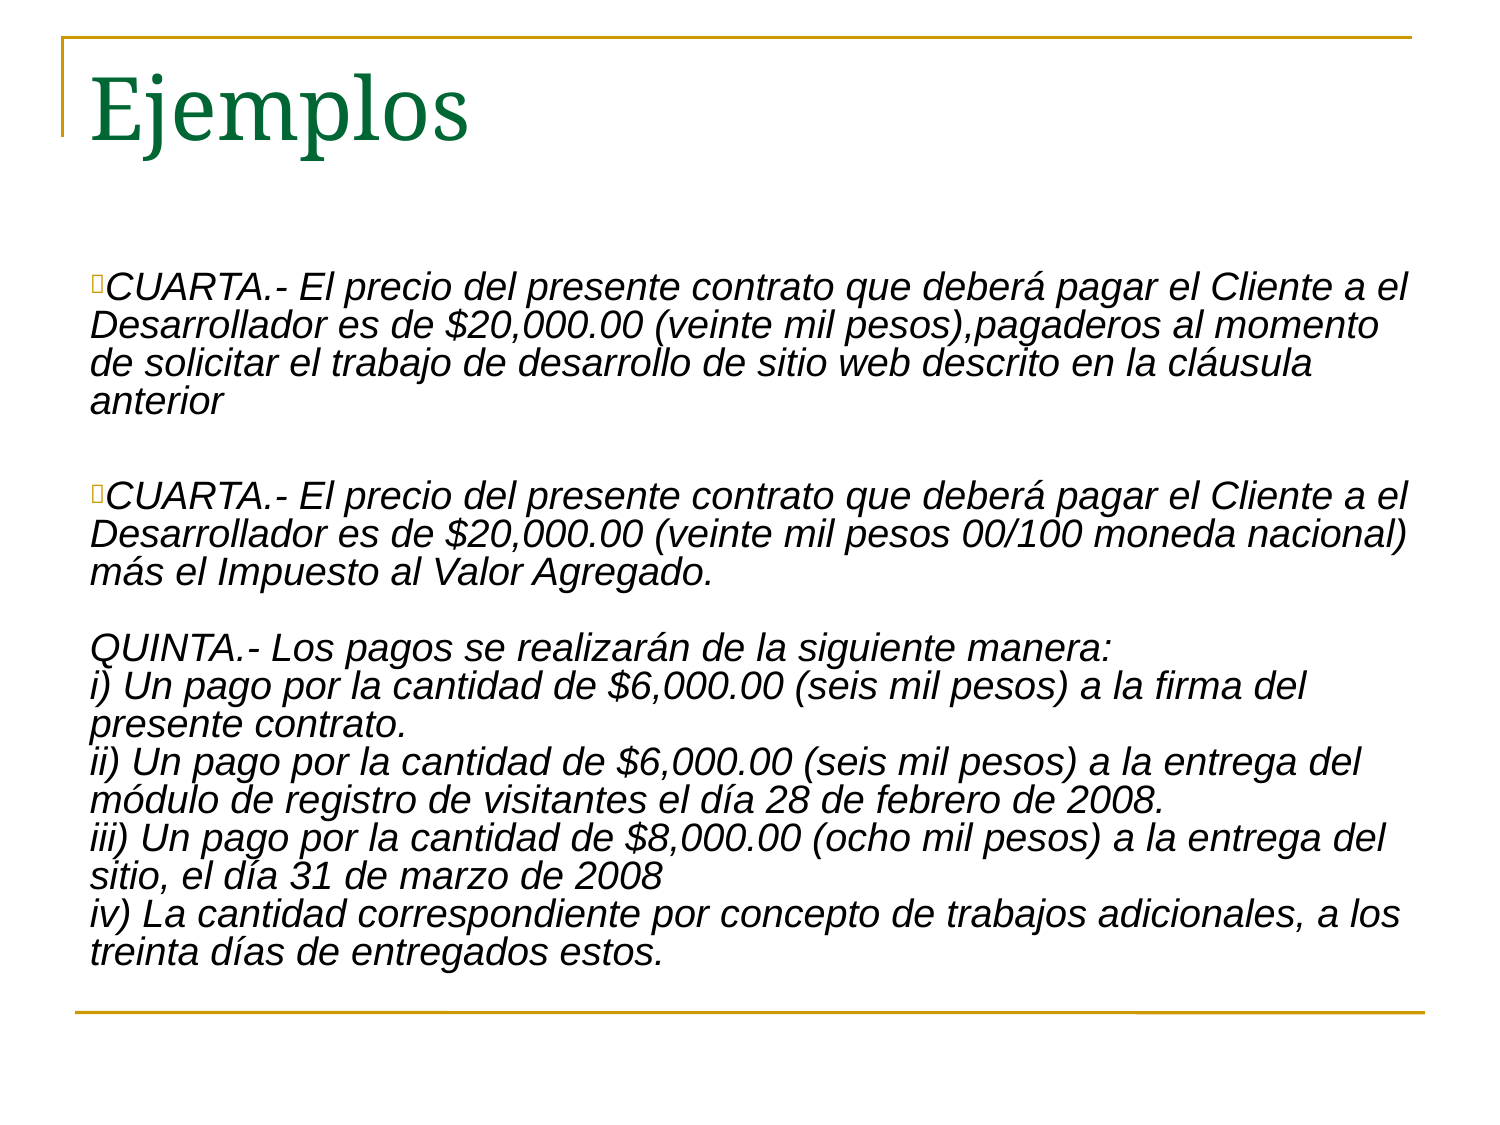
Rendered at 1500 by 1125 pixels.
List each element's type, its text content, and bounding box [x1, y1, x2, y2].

title Ejemplos [75, 45, 1425, 233]
list CUARTA.- El precio del presente contrato que deberá pagar el Cliente a el Desarrollador es de $20,000.00 (veinte mil pesos),pagaderos al momento de solicitar el trabajo de desarrollo de sitio web descrito en la cláusula anterior CUARTA.- El precio del presente contrato que deberá pagar el Cliente a el Desarrollador es de $20,000.00 (veinte mil pesos 00/100 moneda nacional) más el Impuesto al Valor Agregado. QUINTA.- Los pagos se realizarán de la siguiente manera: i) Un pago por la cantidad de $6,000.00 (seis mil pesos) a la firma del presente contrato. ii) Un pago por la cantidad de $6,000.00 (seis mil pesos) a la entrega del módulo de registro de visitantes el día 28 de febrero de 2008. iii) Un pago por la cantidad de $8,000.00 (ocho mil pesos) a la entrega del sitio, el día 31 de marzo de 2008 iv) La cantidad correspondiente por concepto de trabajos adicionales, a los treinta días de entregados estos. [75, 262, 1425, 1006]
